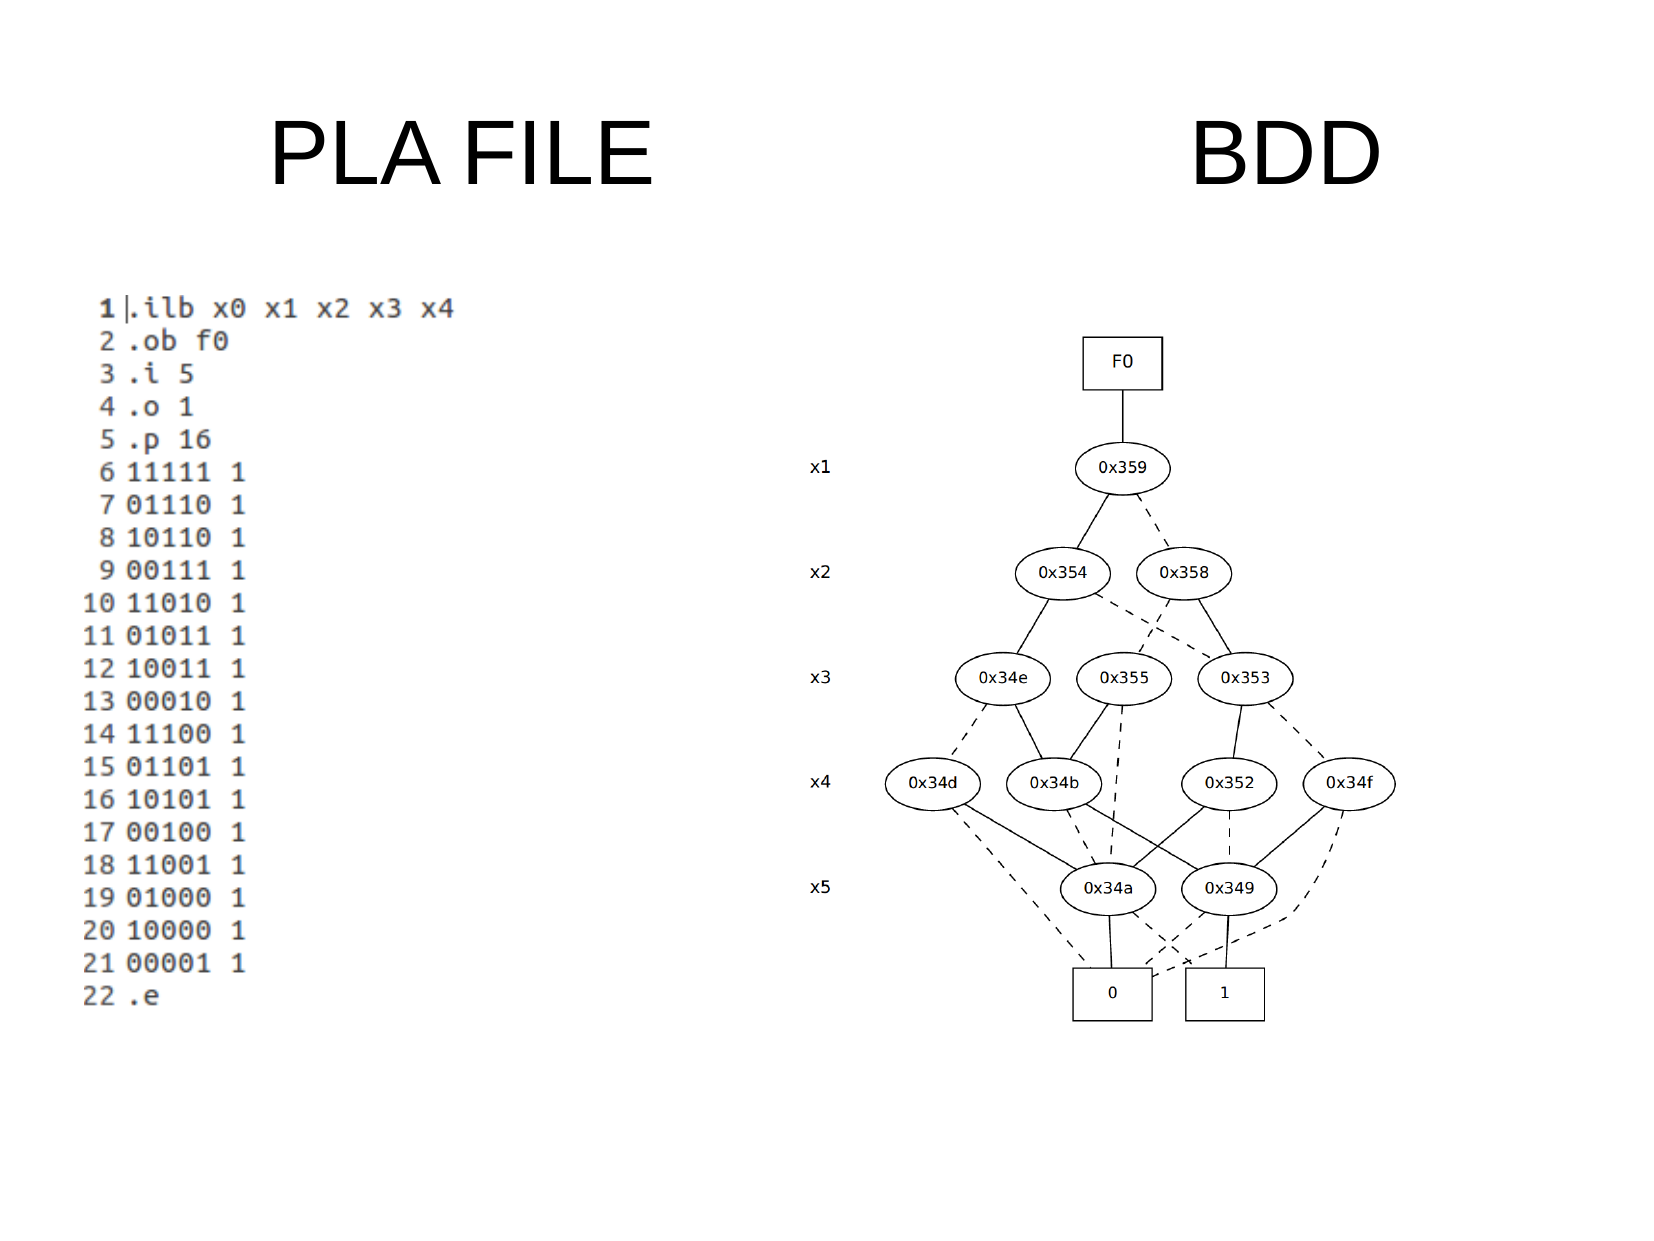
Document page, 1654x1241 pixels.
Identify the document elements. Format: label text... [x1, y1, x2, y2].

picture [758, 330, 1544, 1028]
picture [84, 295, 521, 1019]
title PLA FILE BDD [82, 49, 1571, 257]
